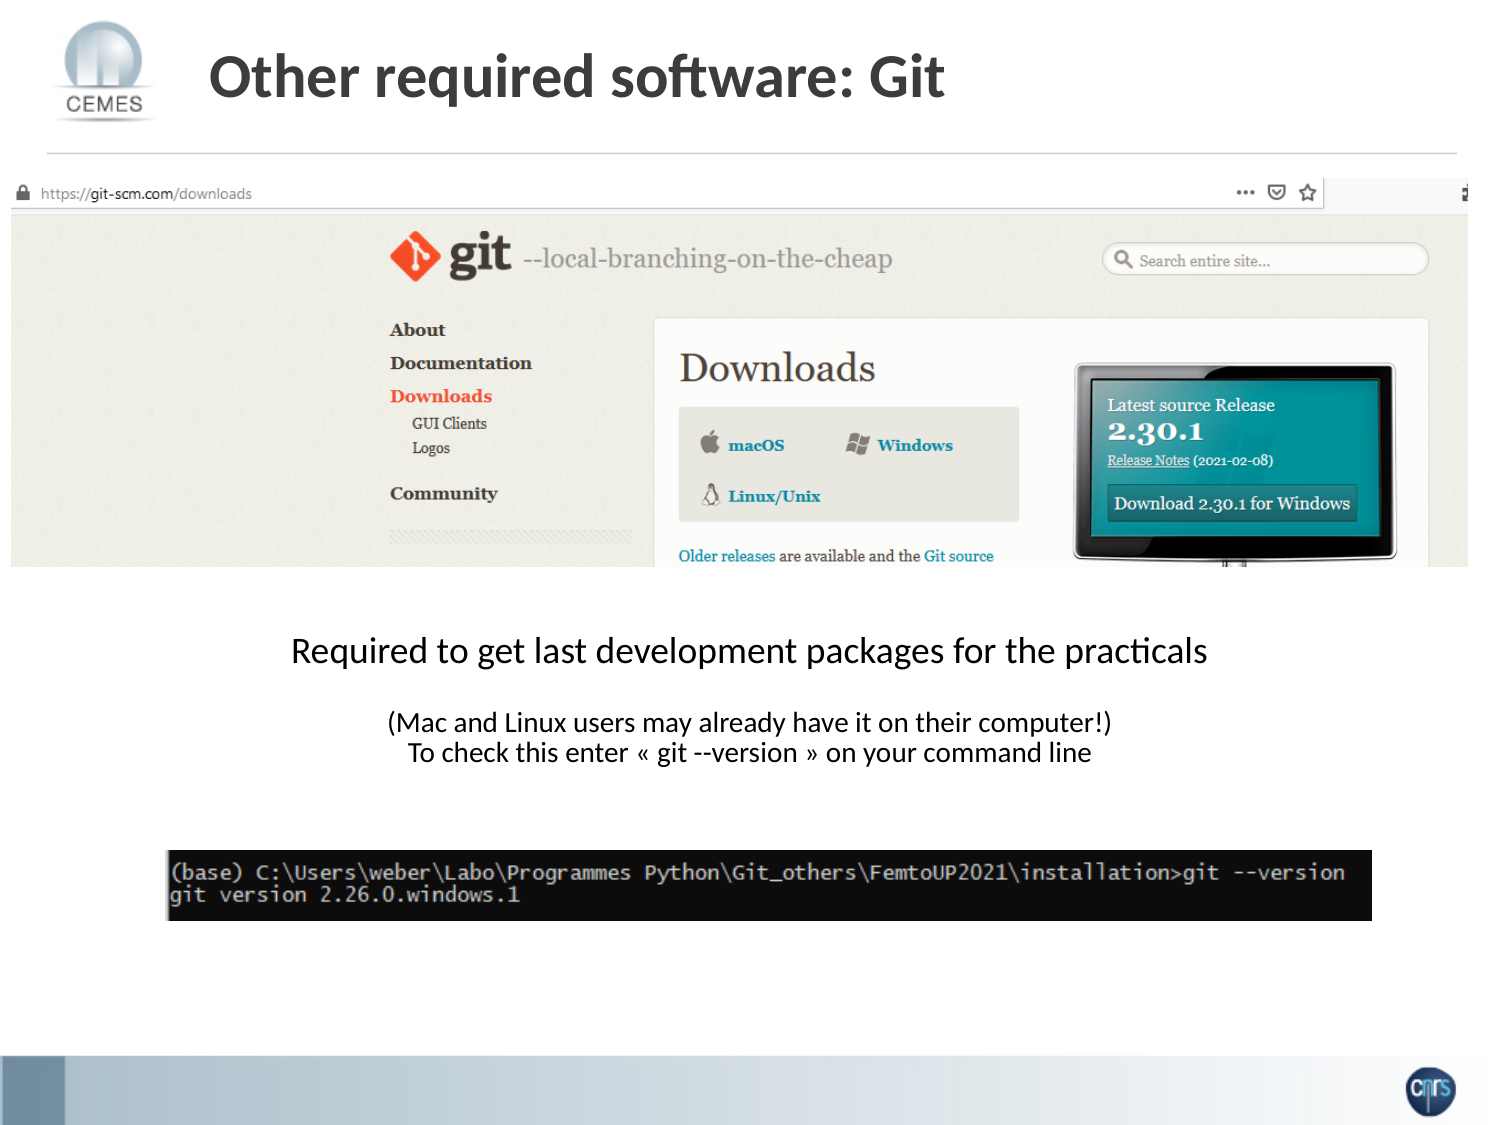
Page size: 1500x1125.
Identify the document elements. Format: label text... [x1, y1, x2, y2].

text_box Other required software: Git [194, 7, 1425, 138]
text_box Required to get last development packages for the practicals (Mac and Linux users may already have it on their computer!) To check this enter « git --version » on your command line [118, 627, 1382, 777]
picture [0, 0, 1500, 1125]
